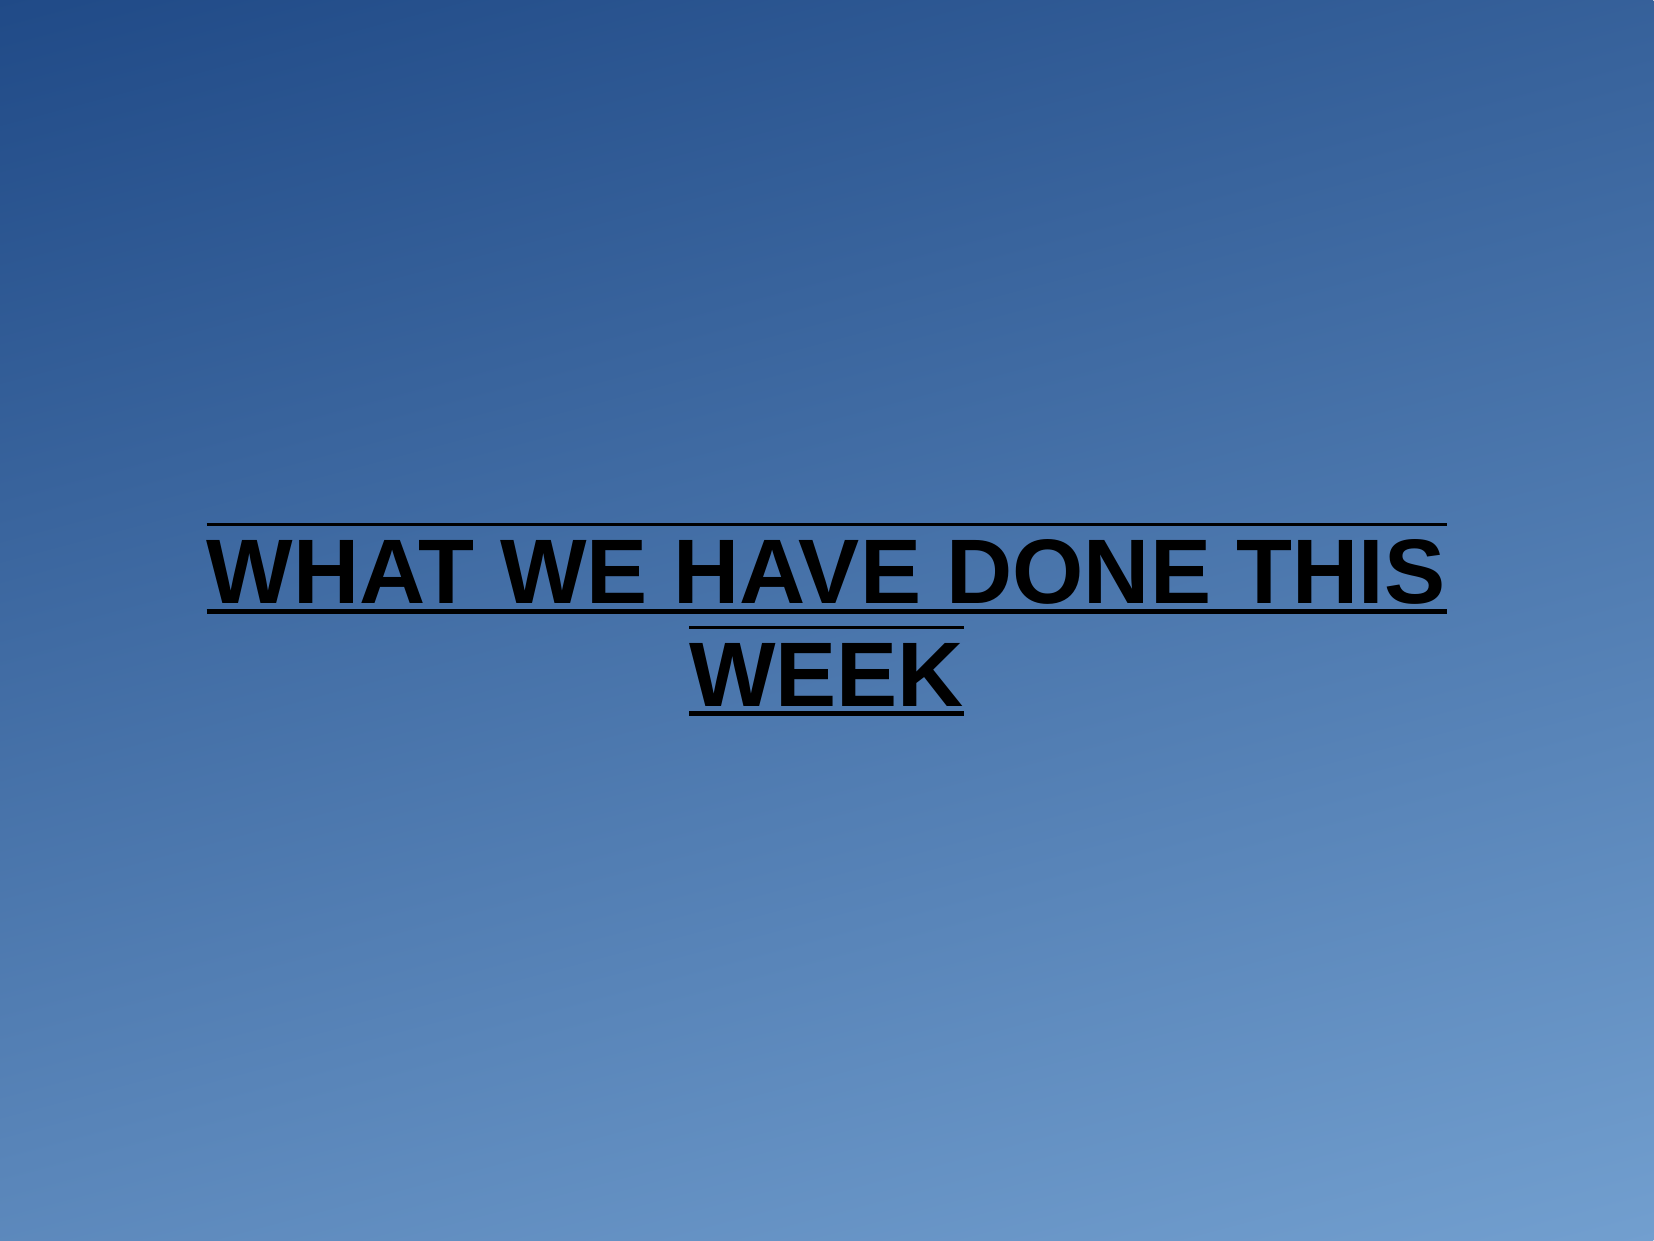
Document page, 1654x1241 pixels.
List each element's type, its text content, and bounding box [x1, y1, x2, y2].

title WHAT WE HAVE DONE THIS WEEK [82, 519, 1571, 727]
